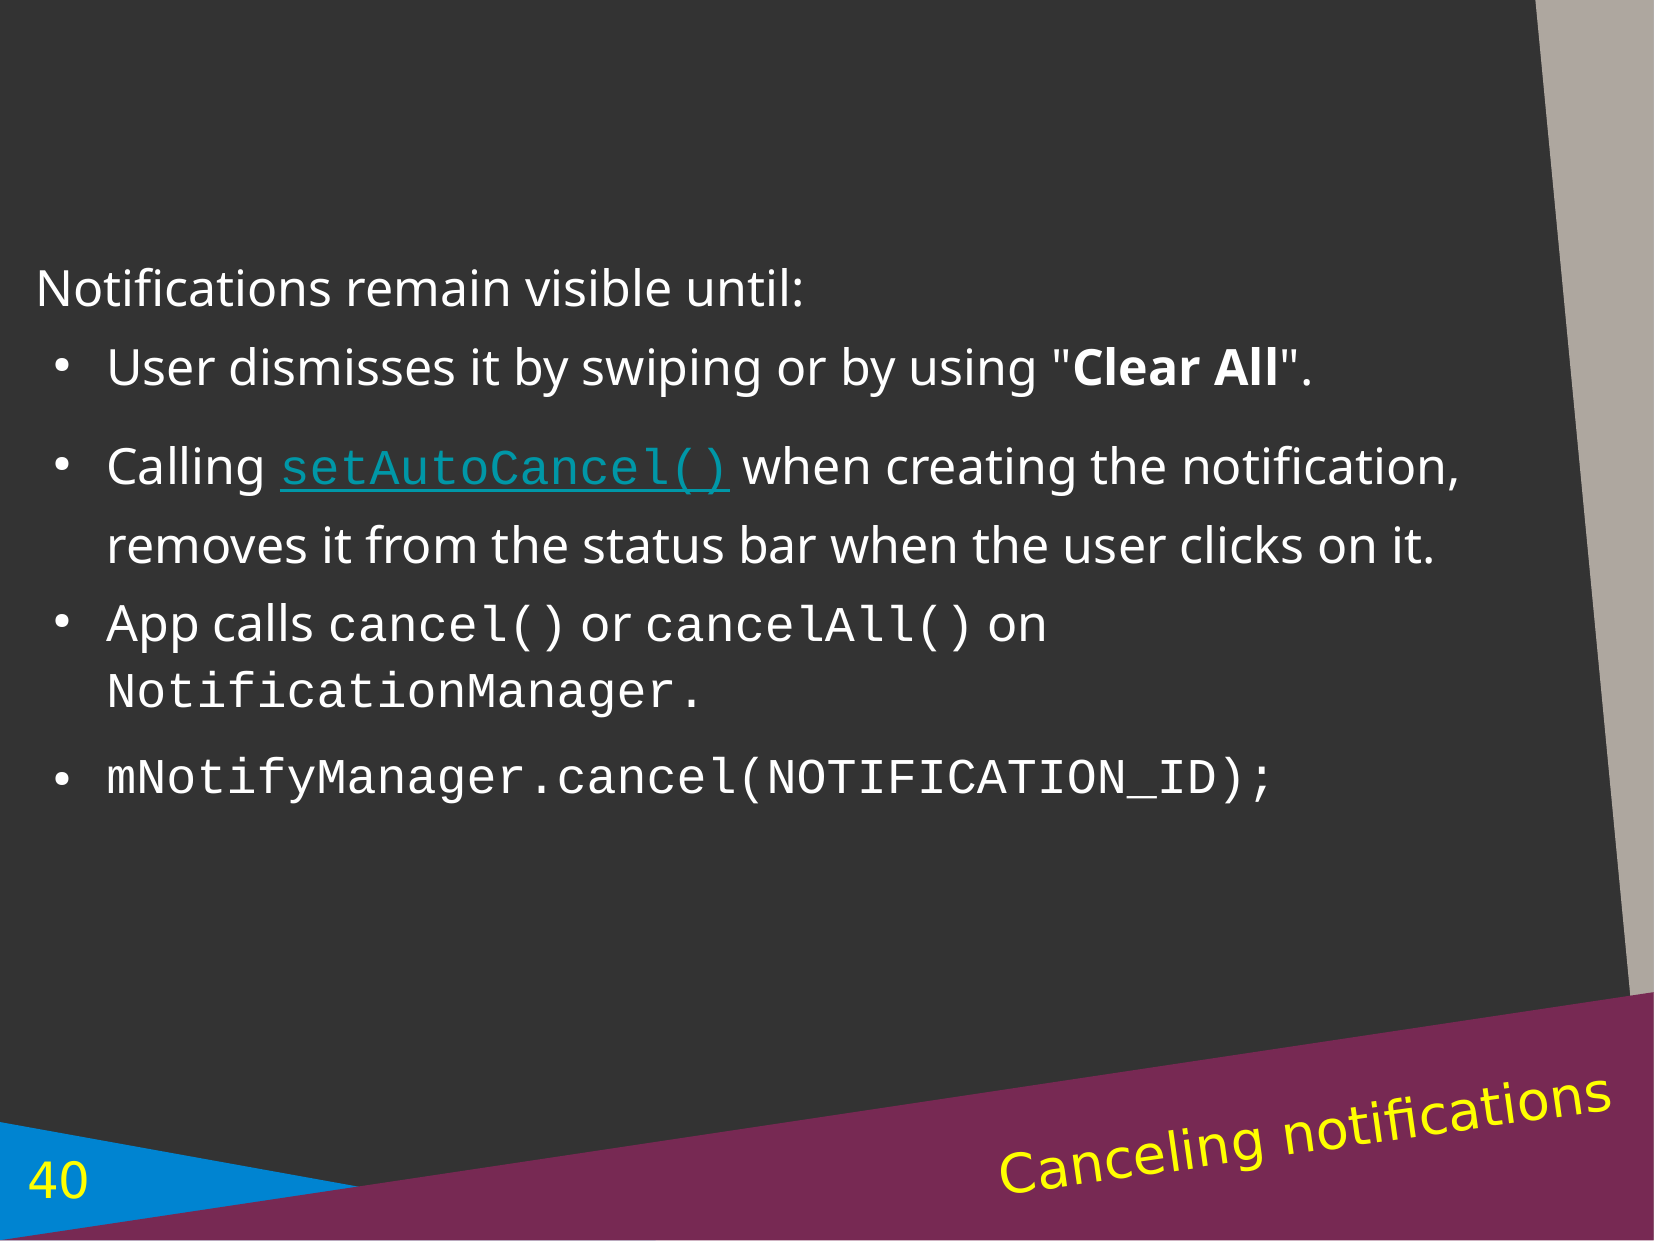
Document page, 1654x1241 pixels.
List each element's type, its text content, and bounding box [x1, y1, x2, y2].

title Canceling notifications [956, 995, 1654, 1241]
list Notifications remain visible until: User dismisses it by swiping or by using "Clear All". Calling setAutoCancel() when creating the notification, removes it from the status bar when the user clicks on it. App calls cancel() or cancelAll() on NotificationManager. mNotifyManager.cancel(NOTIFICATION_ID); [35, 59, 1524, 993]
